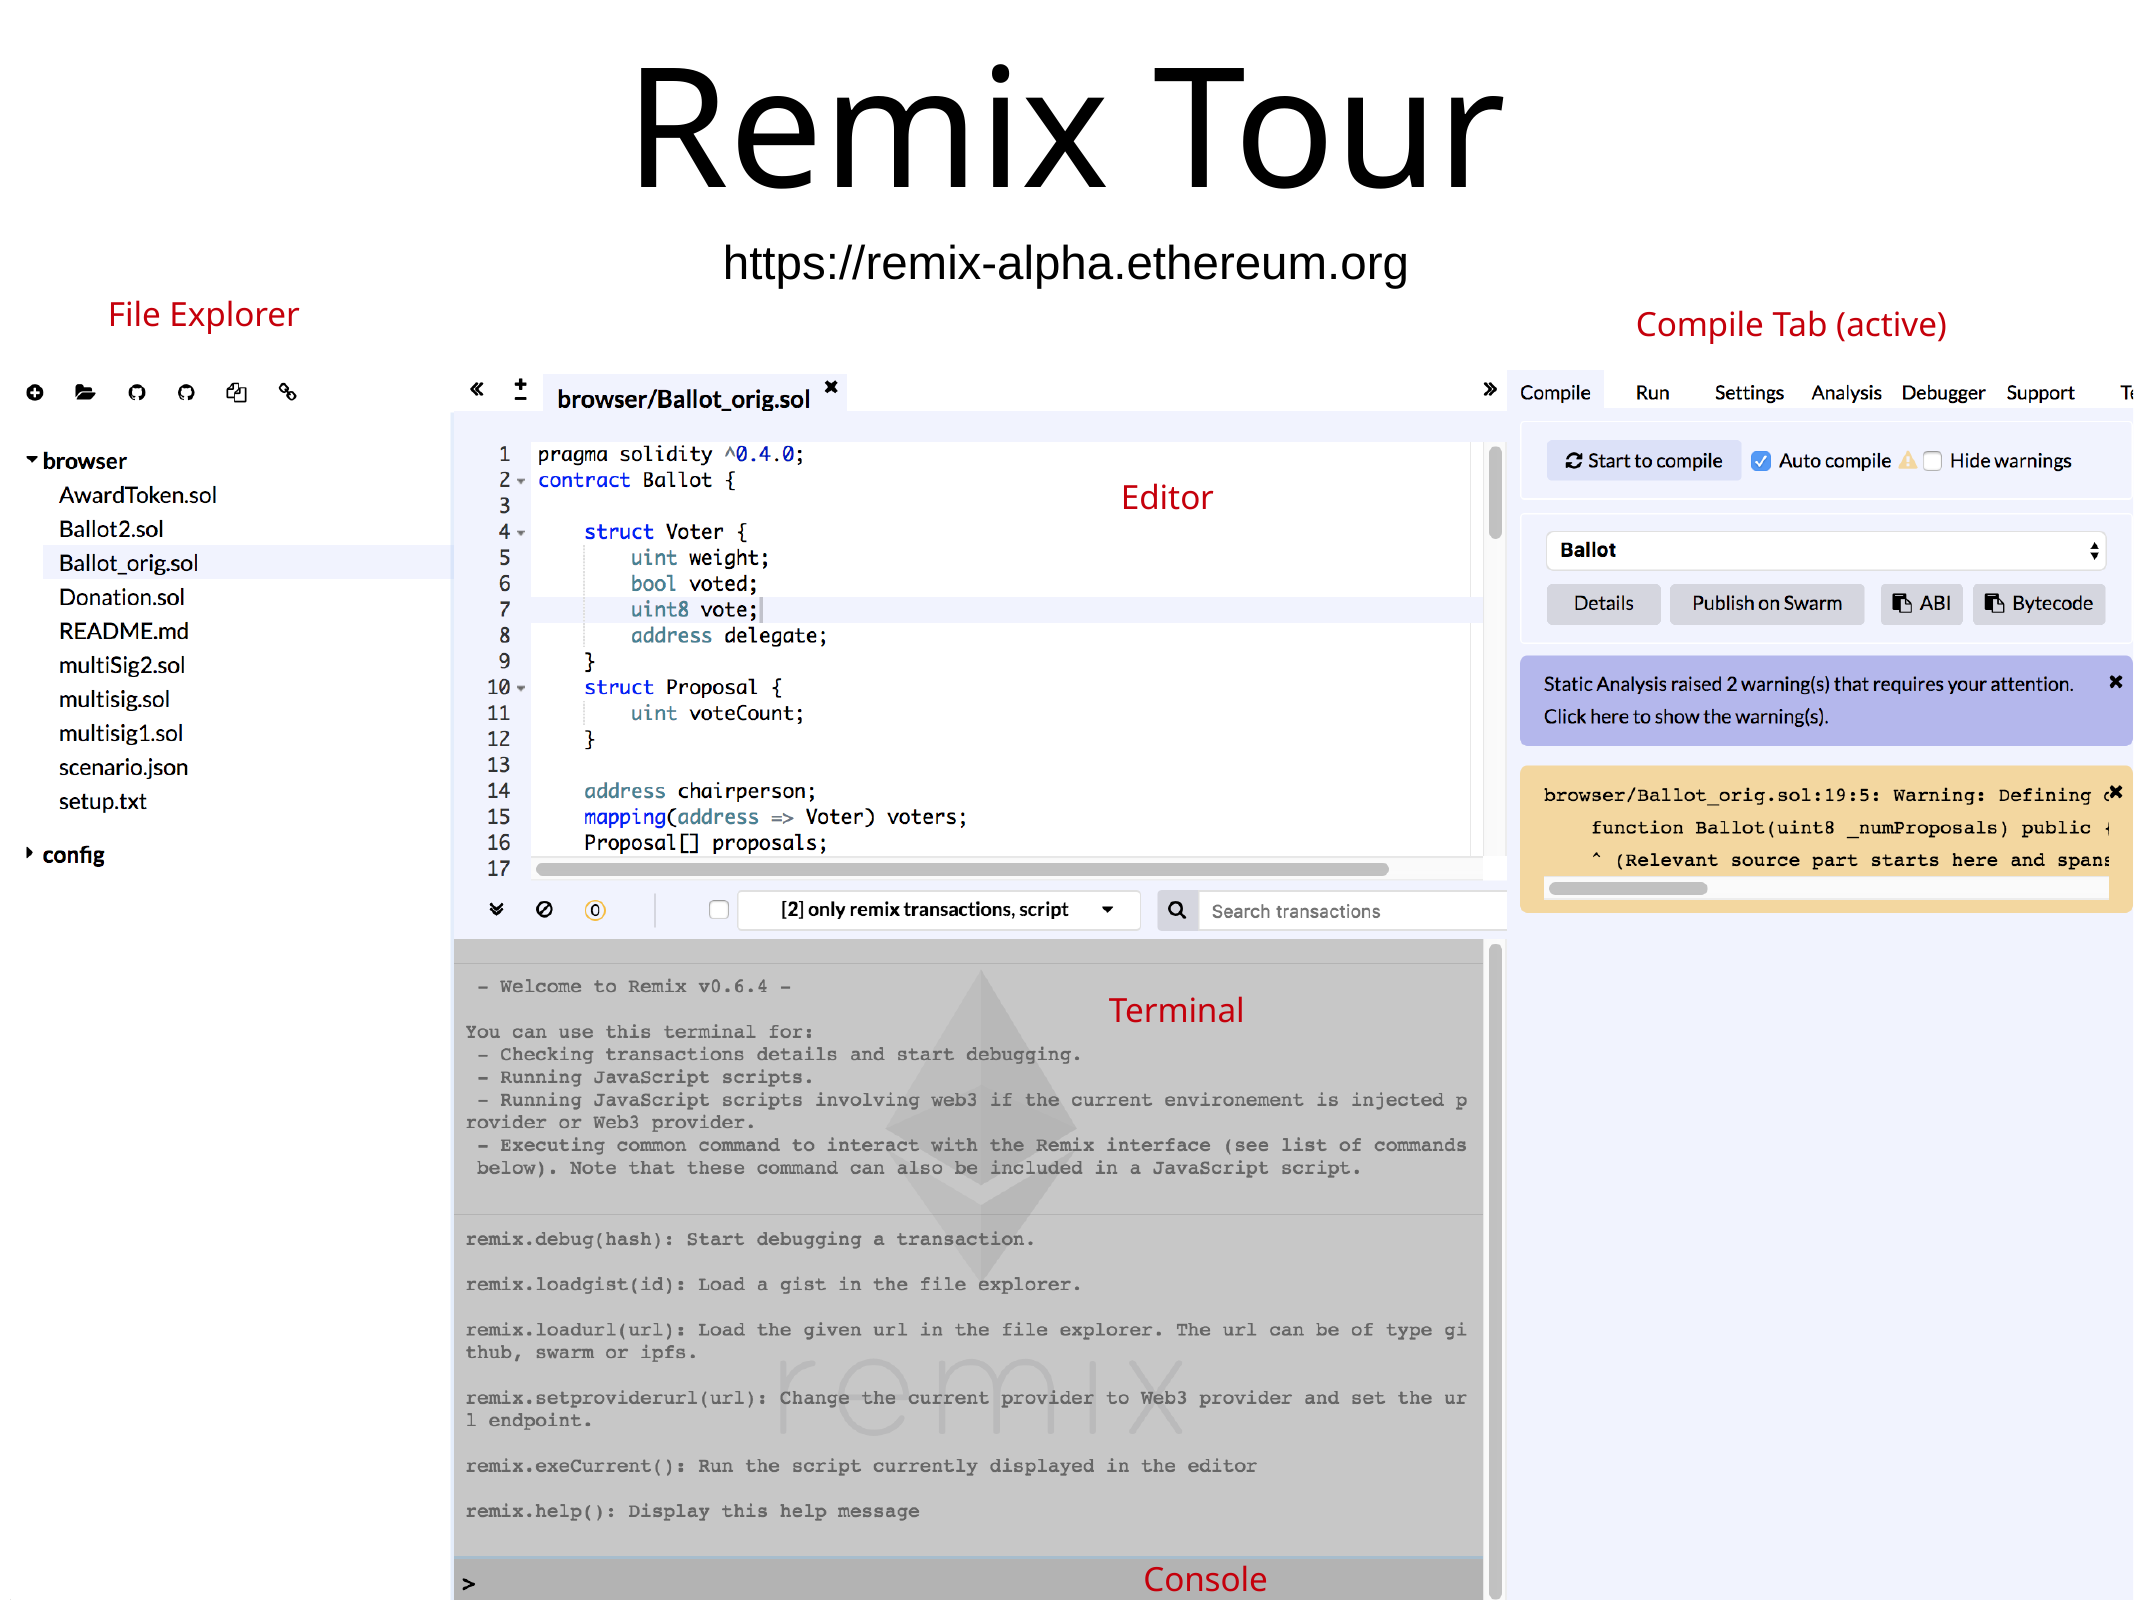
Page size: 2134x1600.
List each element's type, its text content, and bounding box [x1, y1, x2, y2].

subtitle https://remix-alpha.ethereum.org [208, 225, 1925, 370]
text_box Console [1134, 1549, 1277, 1600]
text_box Terminal [1100, 981, 1254, 1038]
title Remix Tour [208, 13, 1925, 225]
text_box Compile Tab (active) [1627, 294, 1956, 352]
picture [10, 370, 2134, 1600]
text_box File Explorer [99, 285, 309, 342]
text_box Editor [1112, 467, 1223, 525]
